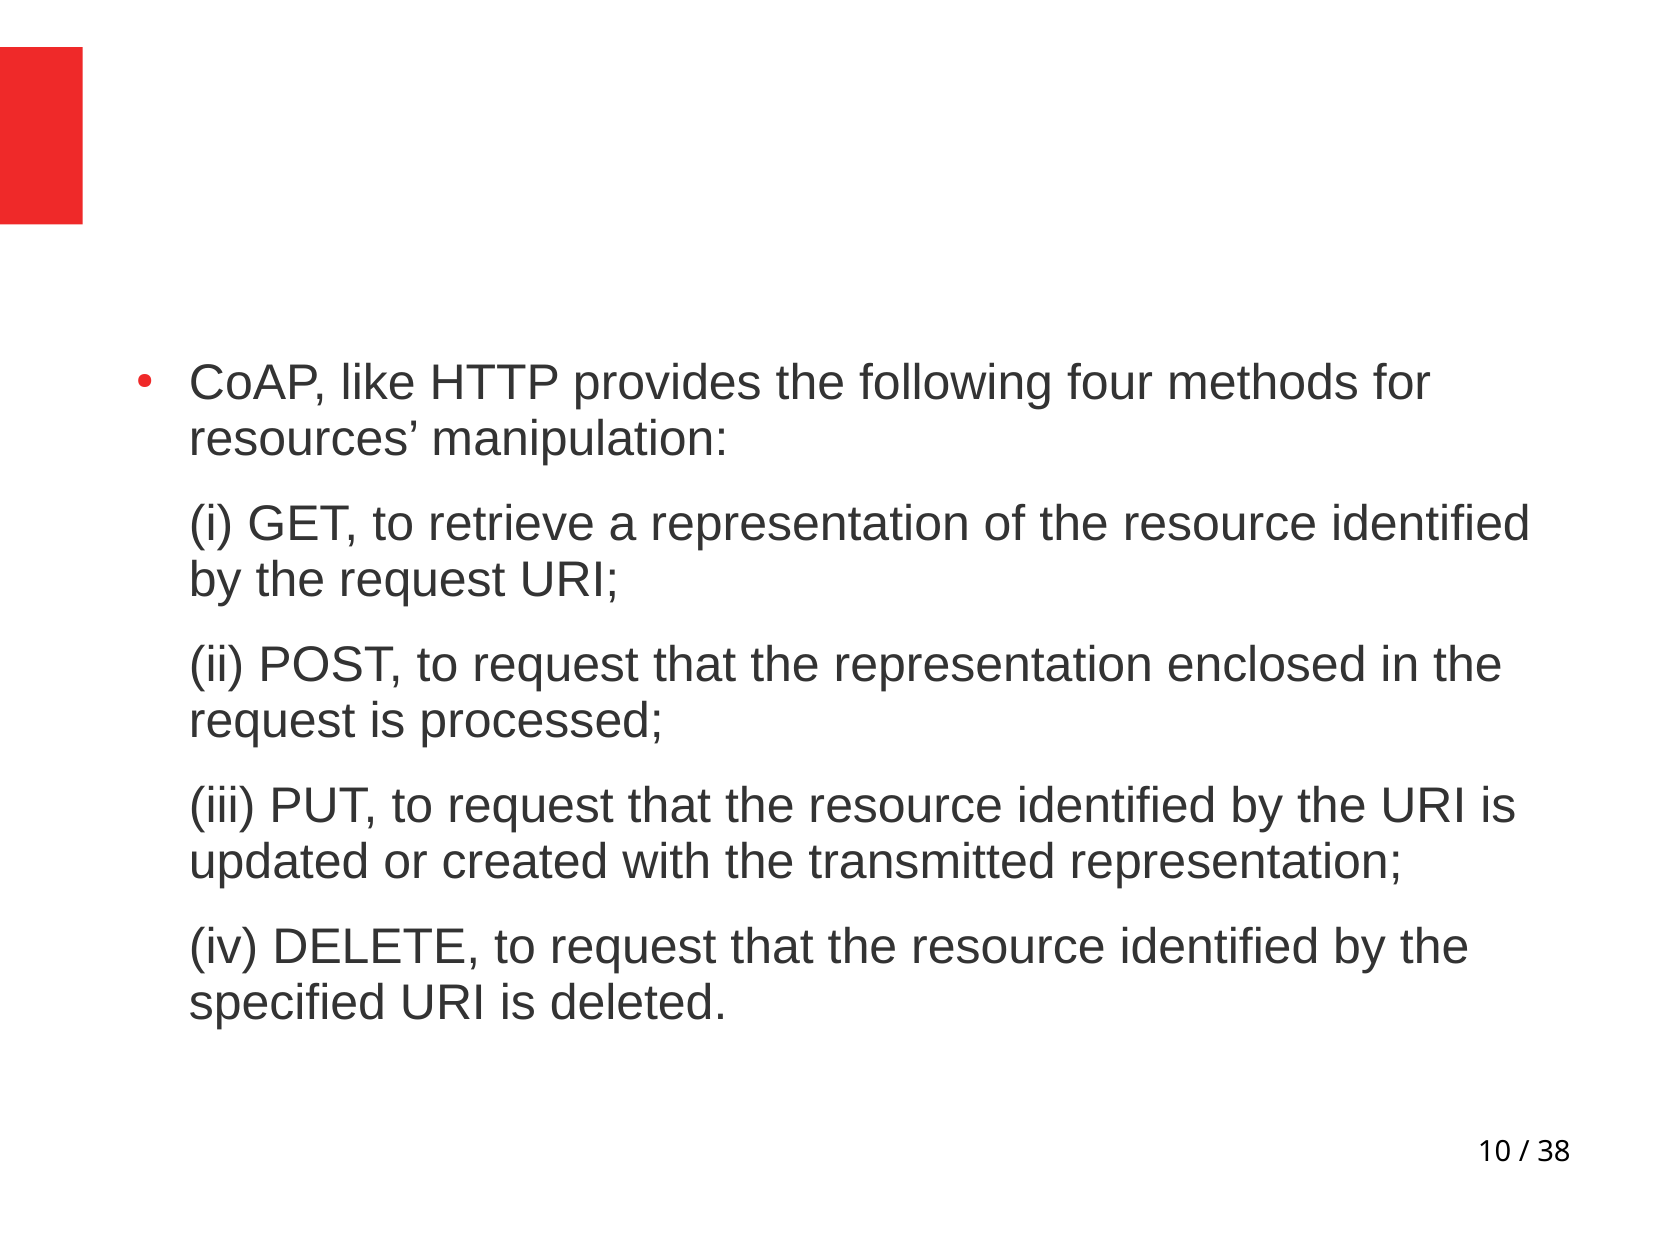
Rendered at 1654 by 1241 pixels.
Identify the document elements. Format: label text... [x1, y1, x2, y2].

list CoAP, like HTTP provides the following four methods for resources’ manipulation: (i) GET, to retrieve a representation of the resource identified by the request URI; (ii) POST, to request that the representation enclosed in the request is processed; (iii) PUT, to request that the resource identified by the URI is updated or created with the transmitted representation; (iv) DELETE, to request that the resource identified by the specified URI is deleted. [118, 354, 1536, 1074]
